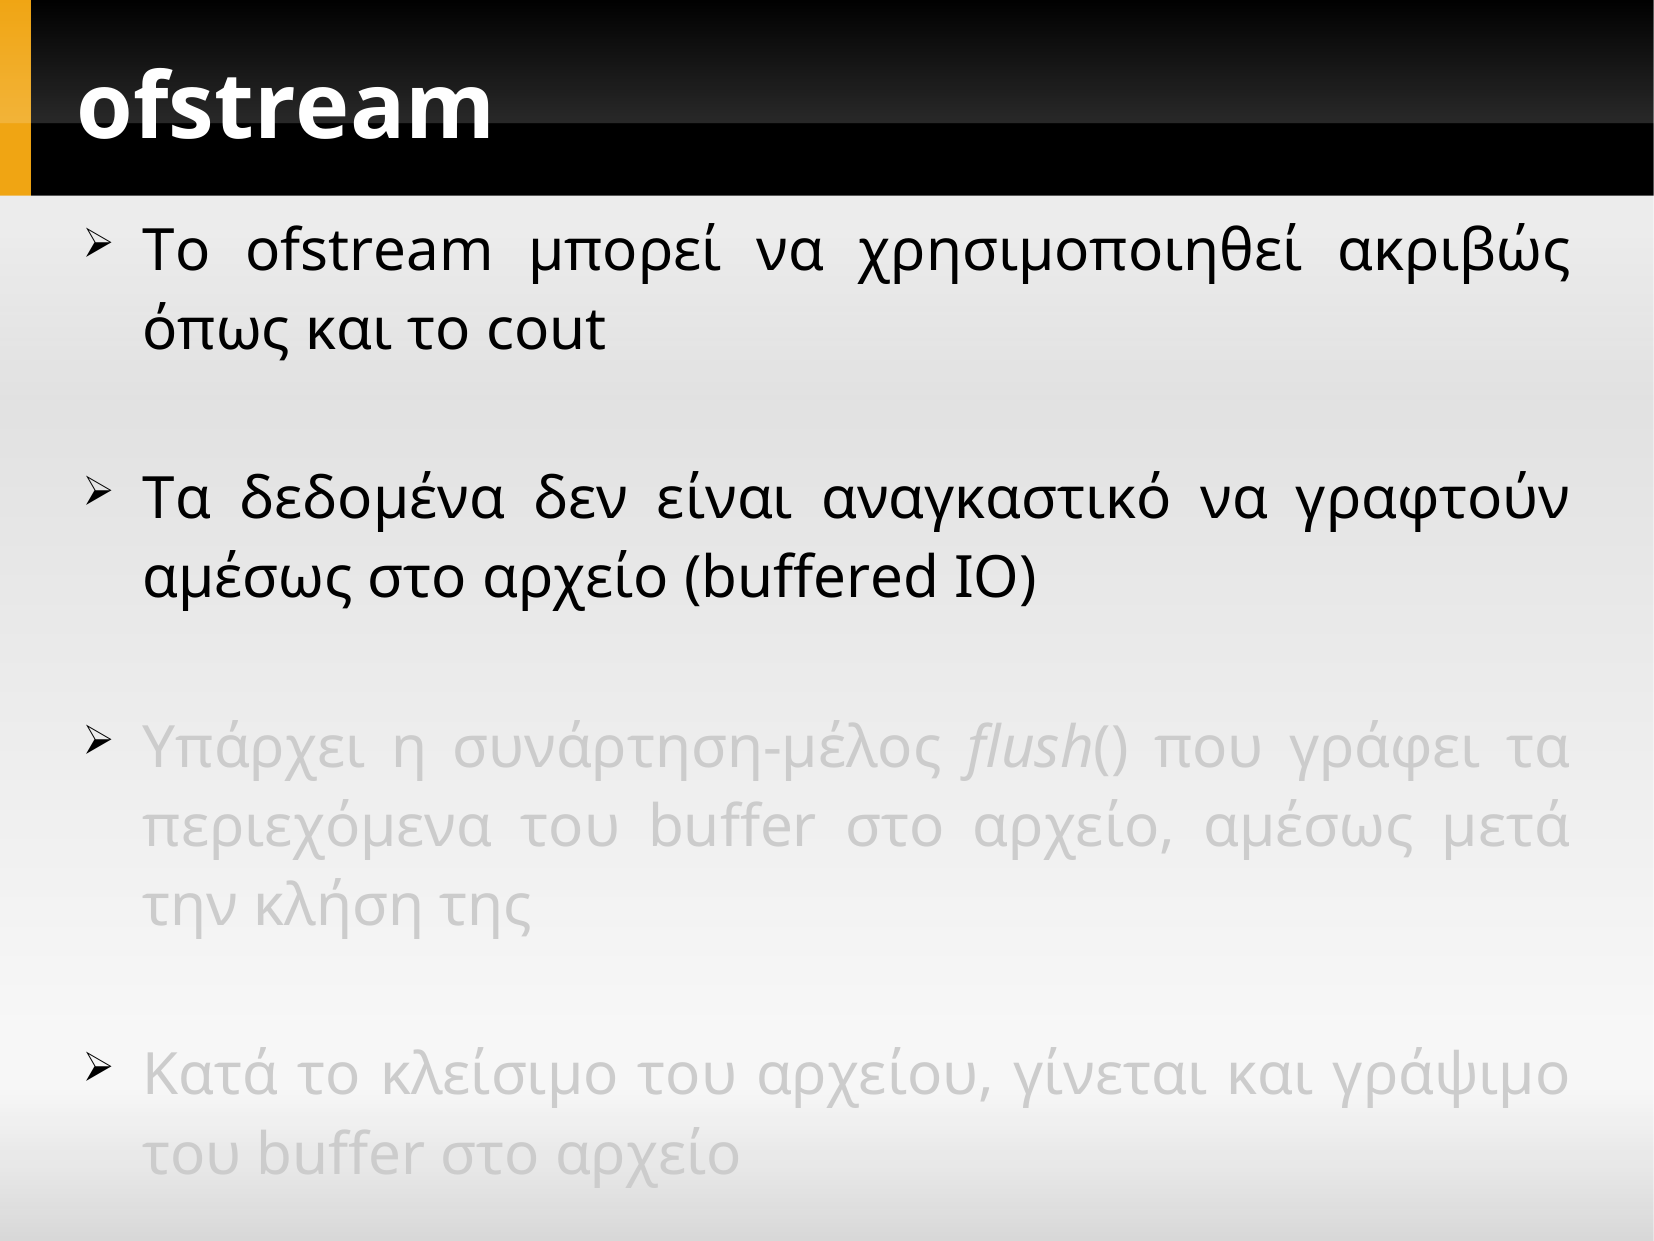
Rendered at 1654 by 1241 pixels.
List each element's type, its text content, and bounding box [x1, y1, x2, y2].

title ofstream [76, 0, 1565, 208]
picture [0, 0, 1654, 1241]
subtitle Το ofstream μπορεί να χρησιμοποιηθεί ακριβώς όπως και το cout Τα δεδομένα δεν είναι αναγκαστικό να γραφτούν αμέσως στο αρχείο (buffered IO) Υπάρχει η συνάρτηση-μέλος flush() που γράφει τα περιεχόμενα του buffer στο αρχείο, αμέσως μετά την κλήση της Κατά το κλείσιμο του αρχείου, γίνεται και γράψιμο του buffer στο αρχείο [82, 268, 1571, 1131]
